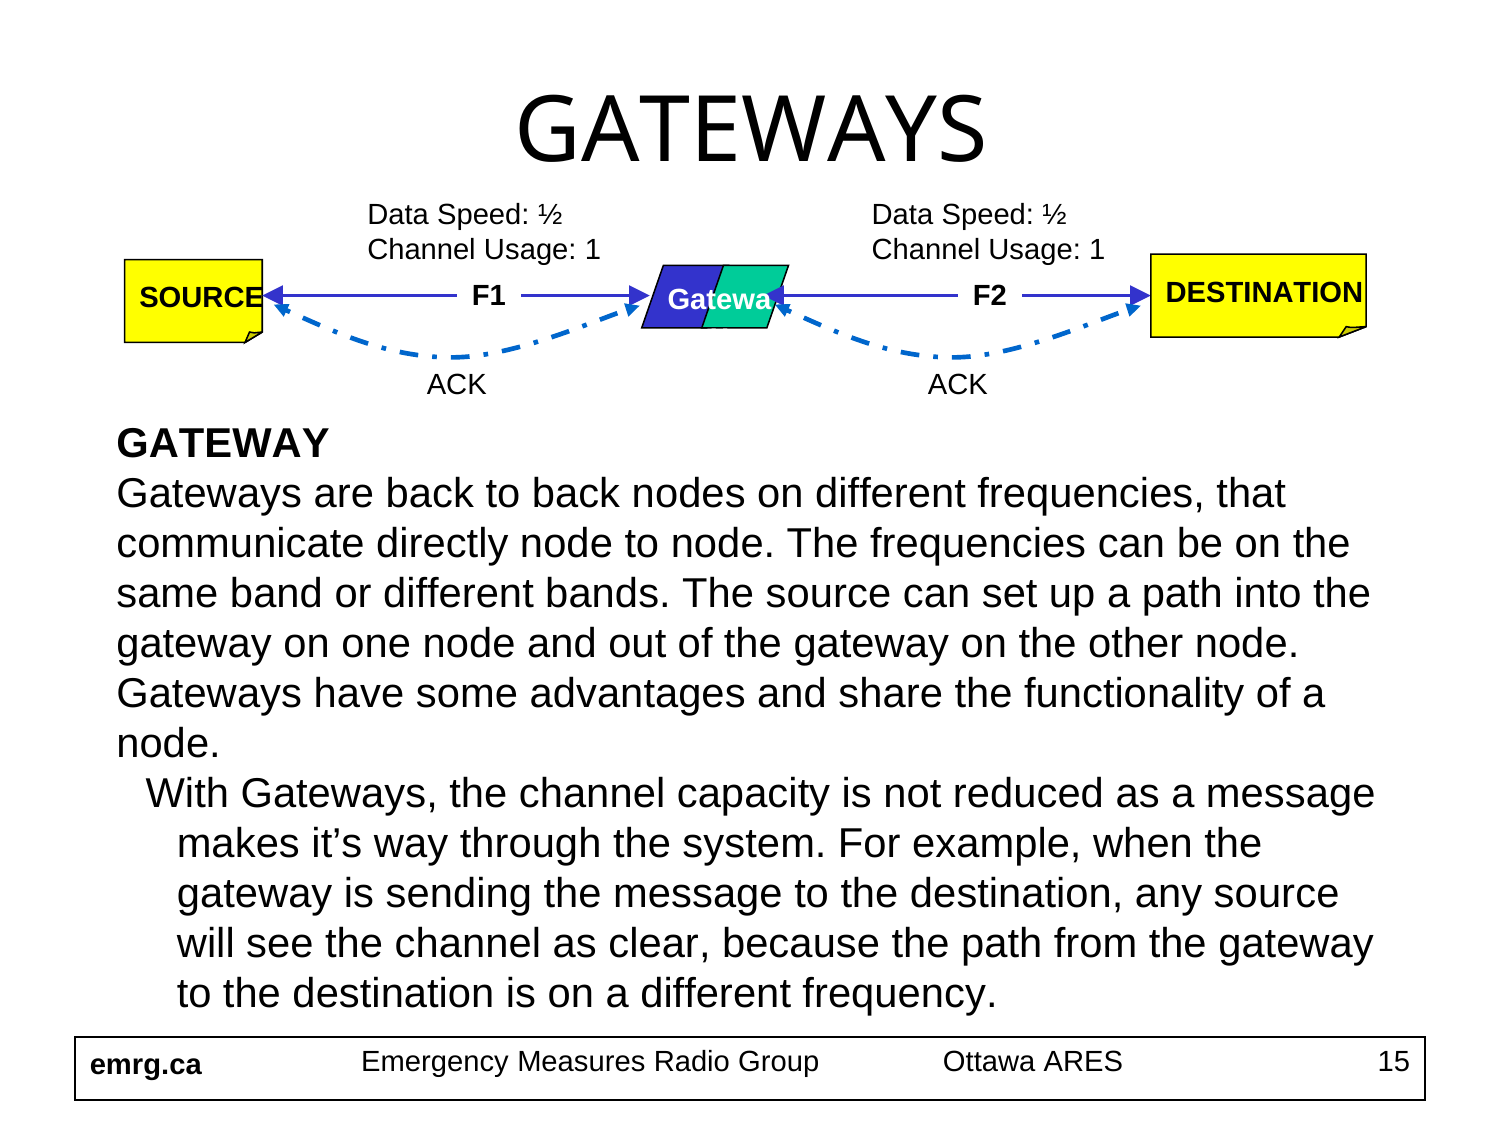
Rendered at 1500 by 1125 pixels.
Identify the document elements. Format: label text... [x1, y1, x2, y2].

text_box Gateway [650, 272, 789, 358]
text_box [641, 303, 650, 328]
text_box [661, 265, 723, 272]
text_box GATEWAYS [76, 30, 1427, 219]
text_box GATEWAY Gateways are back to back nodes on different frequencies, that communicate directly node to node. The frequencies can be on the same band or different bands. The source can set up a path into the gateway on one node and out of the gateway on the other node. Gateways have some advantages and share the functionality of a node. With Gateways, the channel capacity is not reduced as a message makes it’s way through the system. For example, when the gateway is sending the message to the destination, any source will see the channel as clear, because the path from the gateway to the destination is on a different frequency. [101, 408, 1397, 1074]
text_box Data Speed: ½ Channel Usage: 1 [352, 219, 617, 274]
text_box Data Speed: ½ Channel Usage: 1 [856, 219, 1121, 274]
text_box ACK [412, 357, 502, 408]
text_box ACK [913, 357, 1003, 408]
text_box DESTINATION [1150, 254, 1367, 338]
text_box F1 [457, 274, 521, 319]
text_box SOURCE [124, 259, 263, 343]
text_box F2 [958, 274, 1022, 319]
